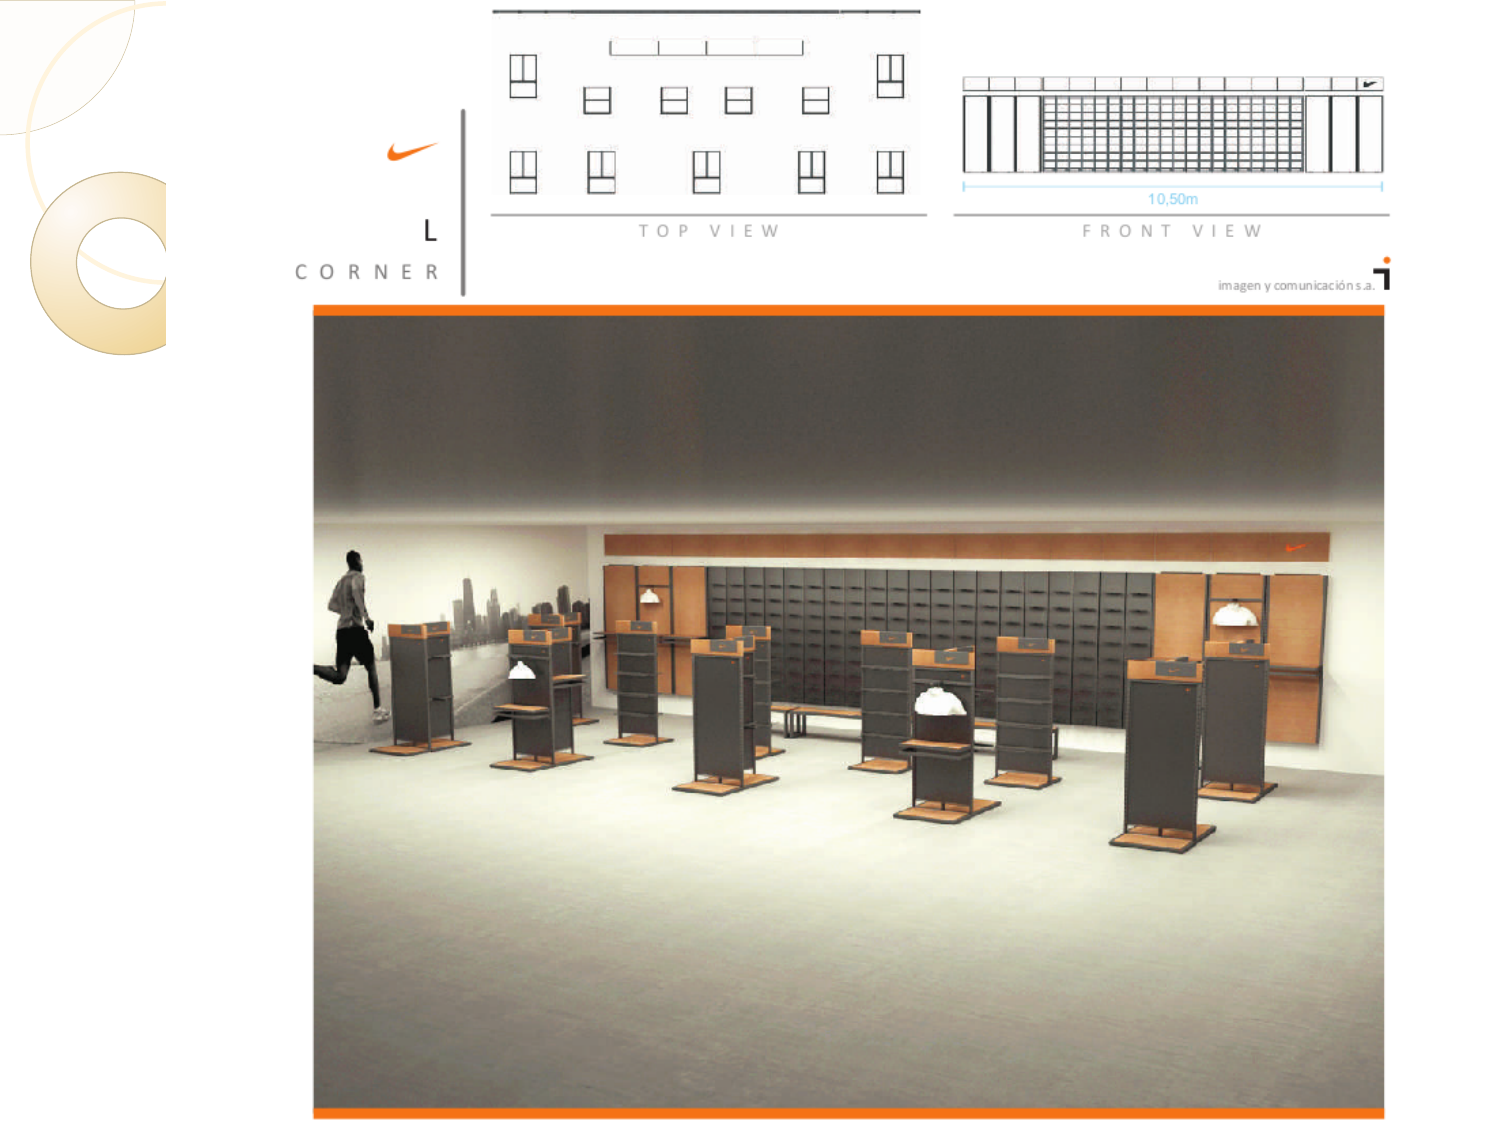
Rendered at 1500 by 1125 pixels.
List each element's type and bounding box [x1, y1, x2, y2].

picture [295, 0, 1402, 1125]
